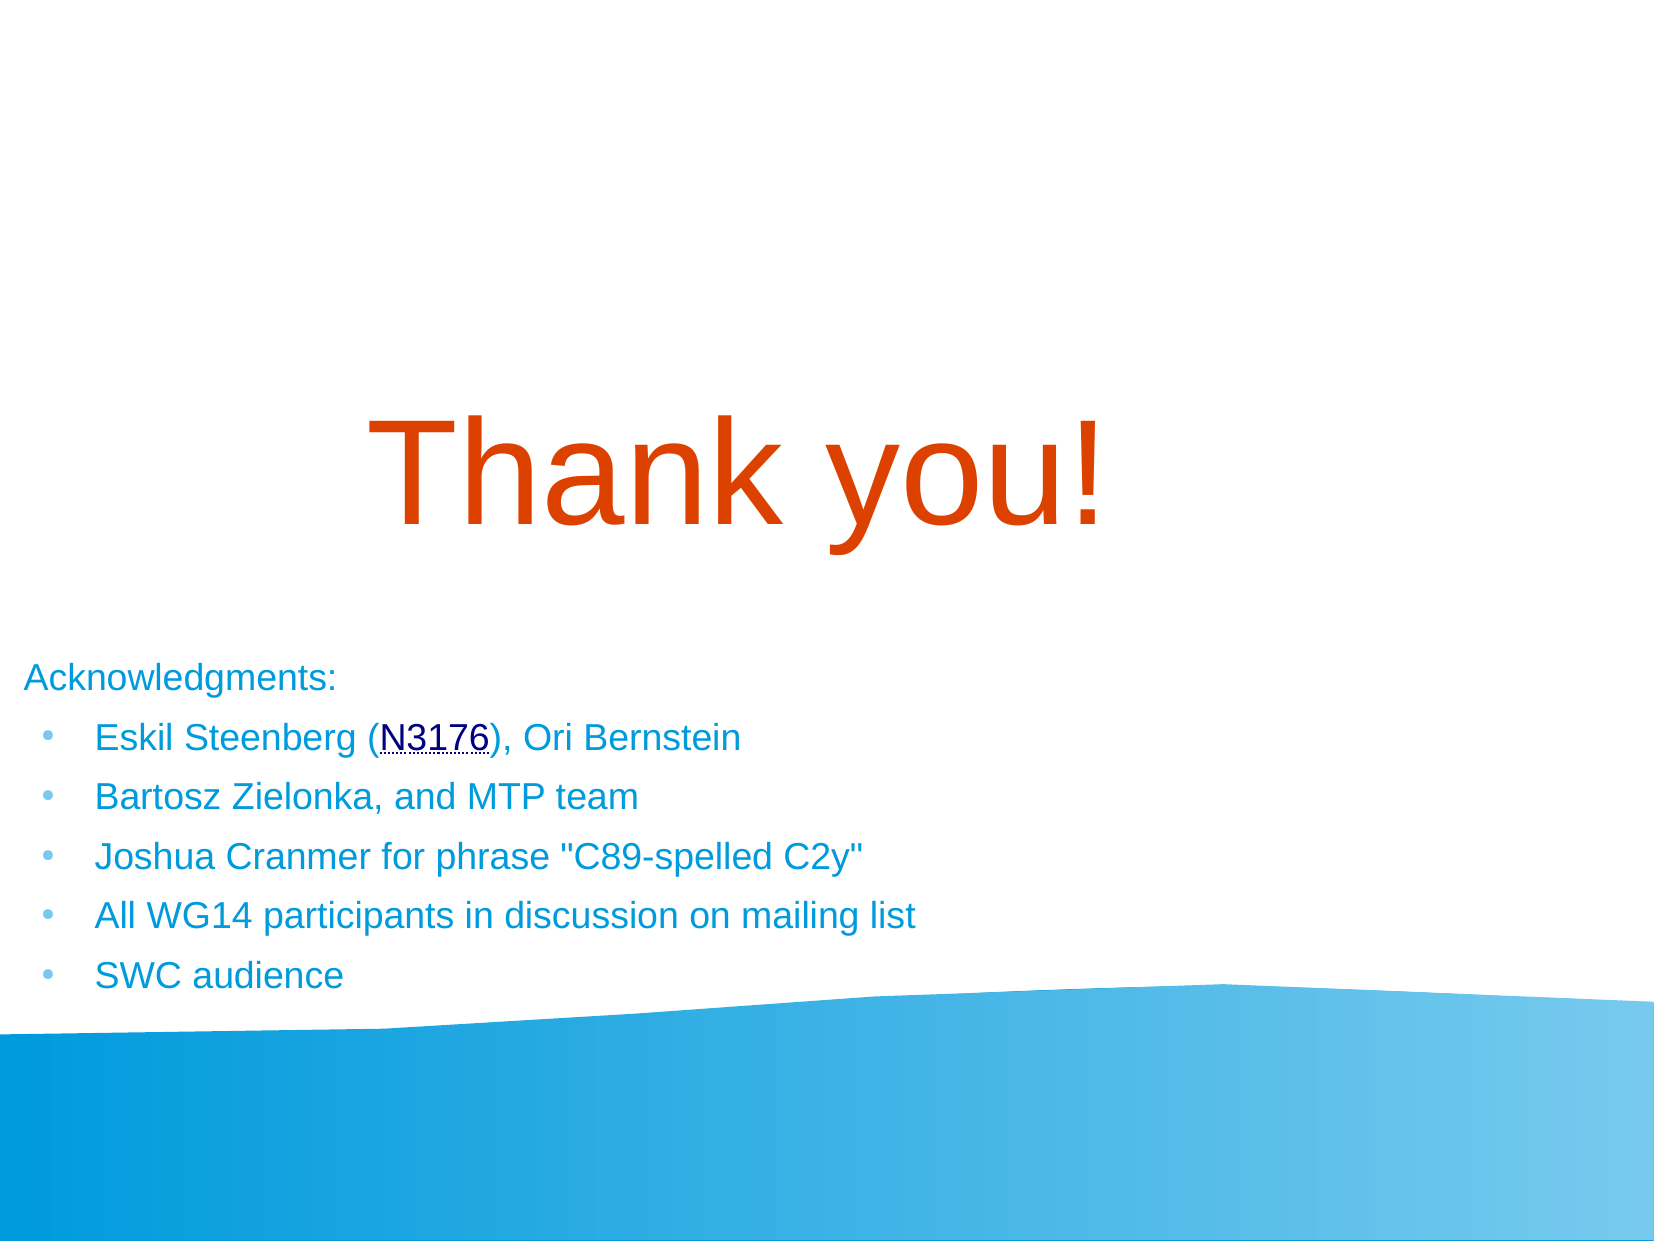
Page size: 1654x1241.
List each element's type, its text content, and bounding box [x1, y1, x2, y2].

list Acknowledgments: Eskil Steenberg (N3176), Ori Bernstein Bartosz Zielonka, and MTP team Joshua Cranmer for phrase "C89-spelled C2y" All WG14 participants in discussion on mailing list SWC audience [23, 656, 1501, 1052]
title Thank you! [0, 354, 1477, 591]
